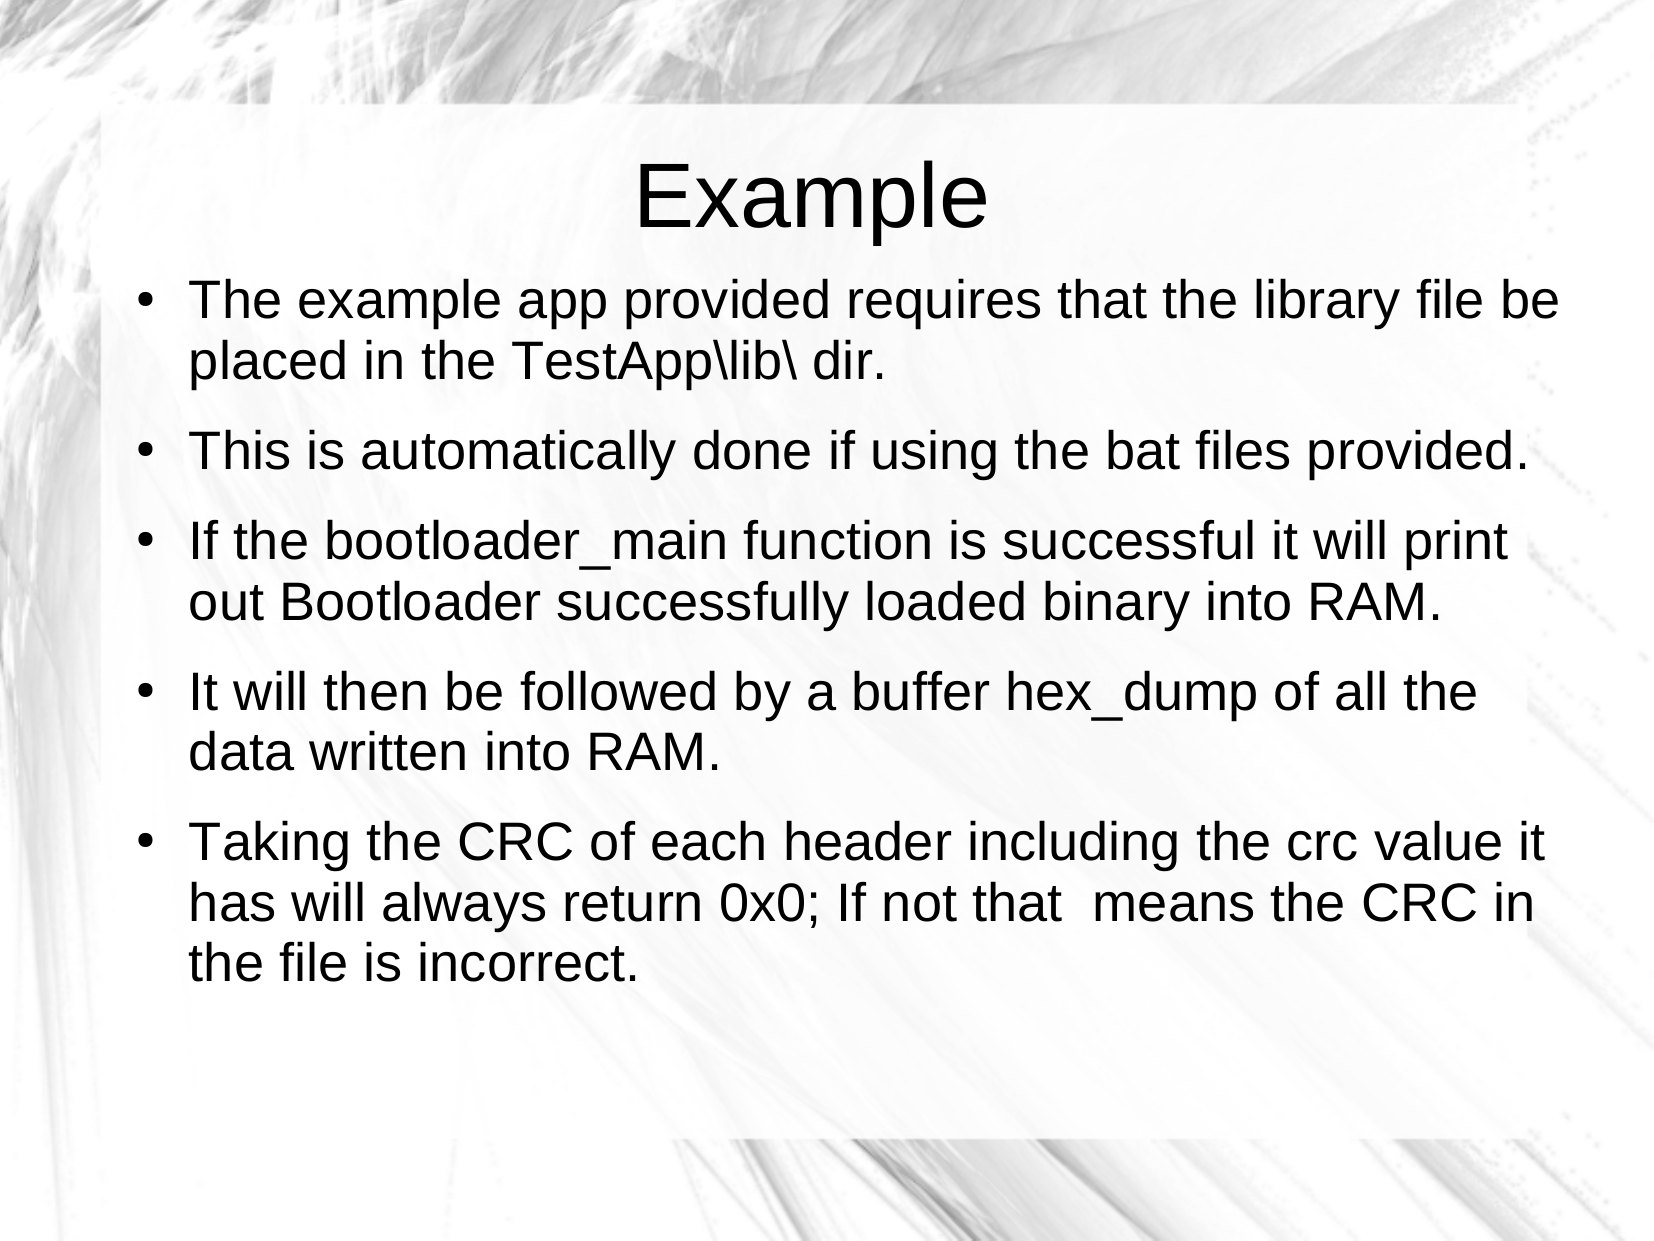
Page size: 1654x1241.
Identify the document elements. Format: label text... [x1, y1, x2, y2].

picture [0, 0, 1654, 1241]
title Example [118, 112, 1506, 270]
list The example app provided requires that the library file be placed in the TestApp\lib\ dir. This is automatically done if using the bat files provided. If the bootloader_main function is successful it will print out Bootloader successfully loaded binary into RAM. It will then be followed by a buffer hex_dump of all the data written into RAM. Taking the CRC of each header including the crc value it has will always return 0x0; If not that means the CRC in the file is incorrect. [118, 270, 1571, 994]
